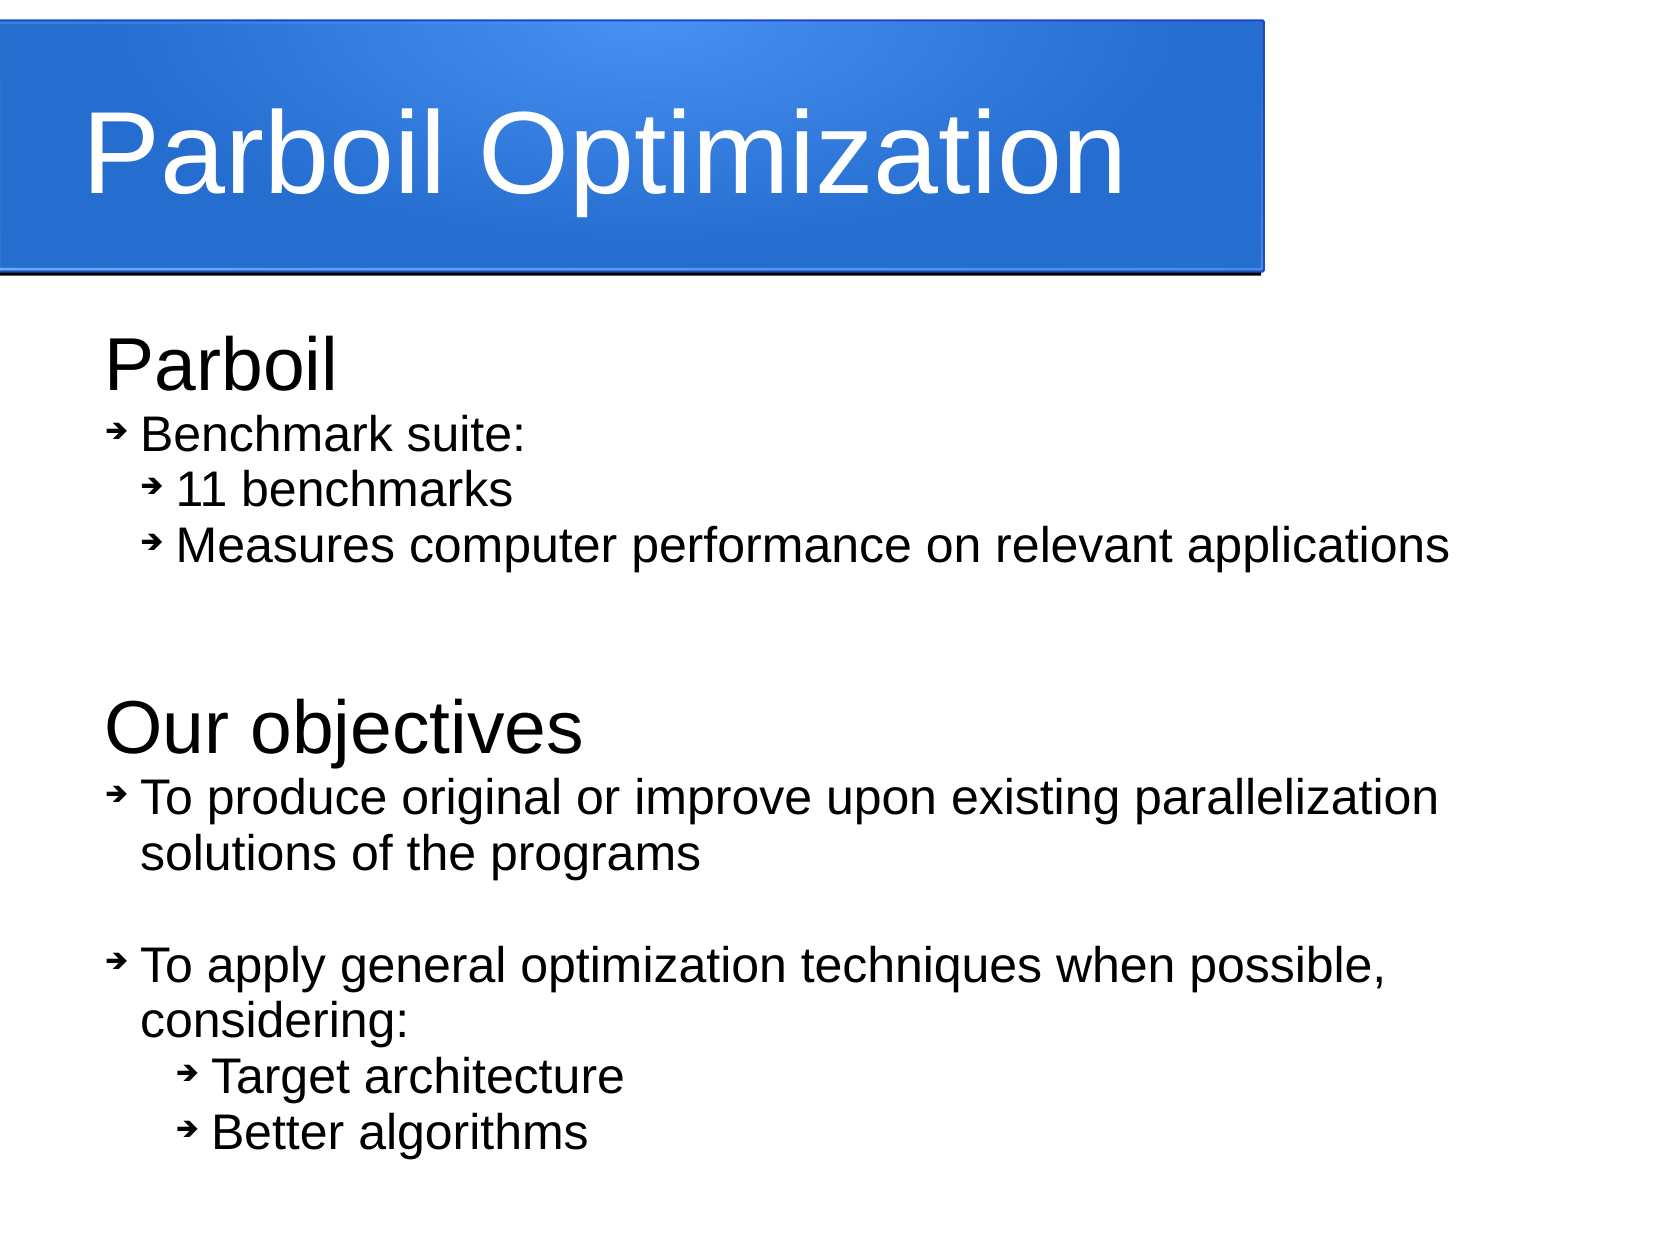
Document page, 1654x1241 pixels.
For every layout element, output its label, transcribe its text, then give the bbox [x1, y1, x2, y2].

text_box Parboil Benchmark suite: 11 benchmarks Measures computer performance on relevant applications [90, 314, 1576, 630]
title Parboil Optimization [82, 49, 1250, 257]
text_box Our objectives To produce original or improve upon existing parallelization solutions of the programs To apply general optimization techniques when possible, considering: Target architecture Better algorithms [90, 678, 1576, 1168]
